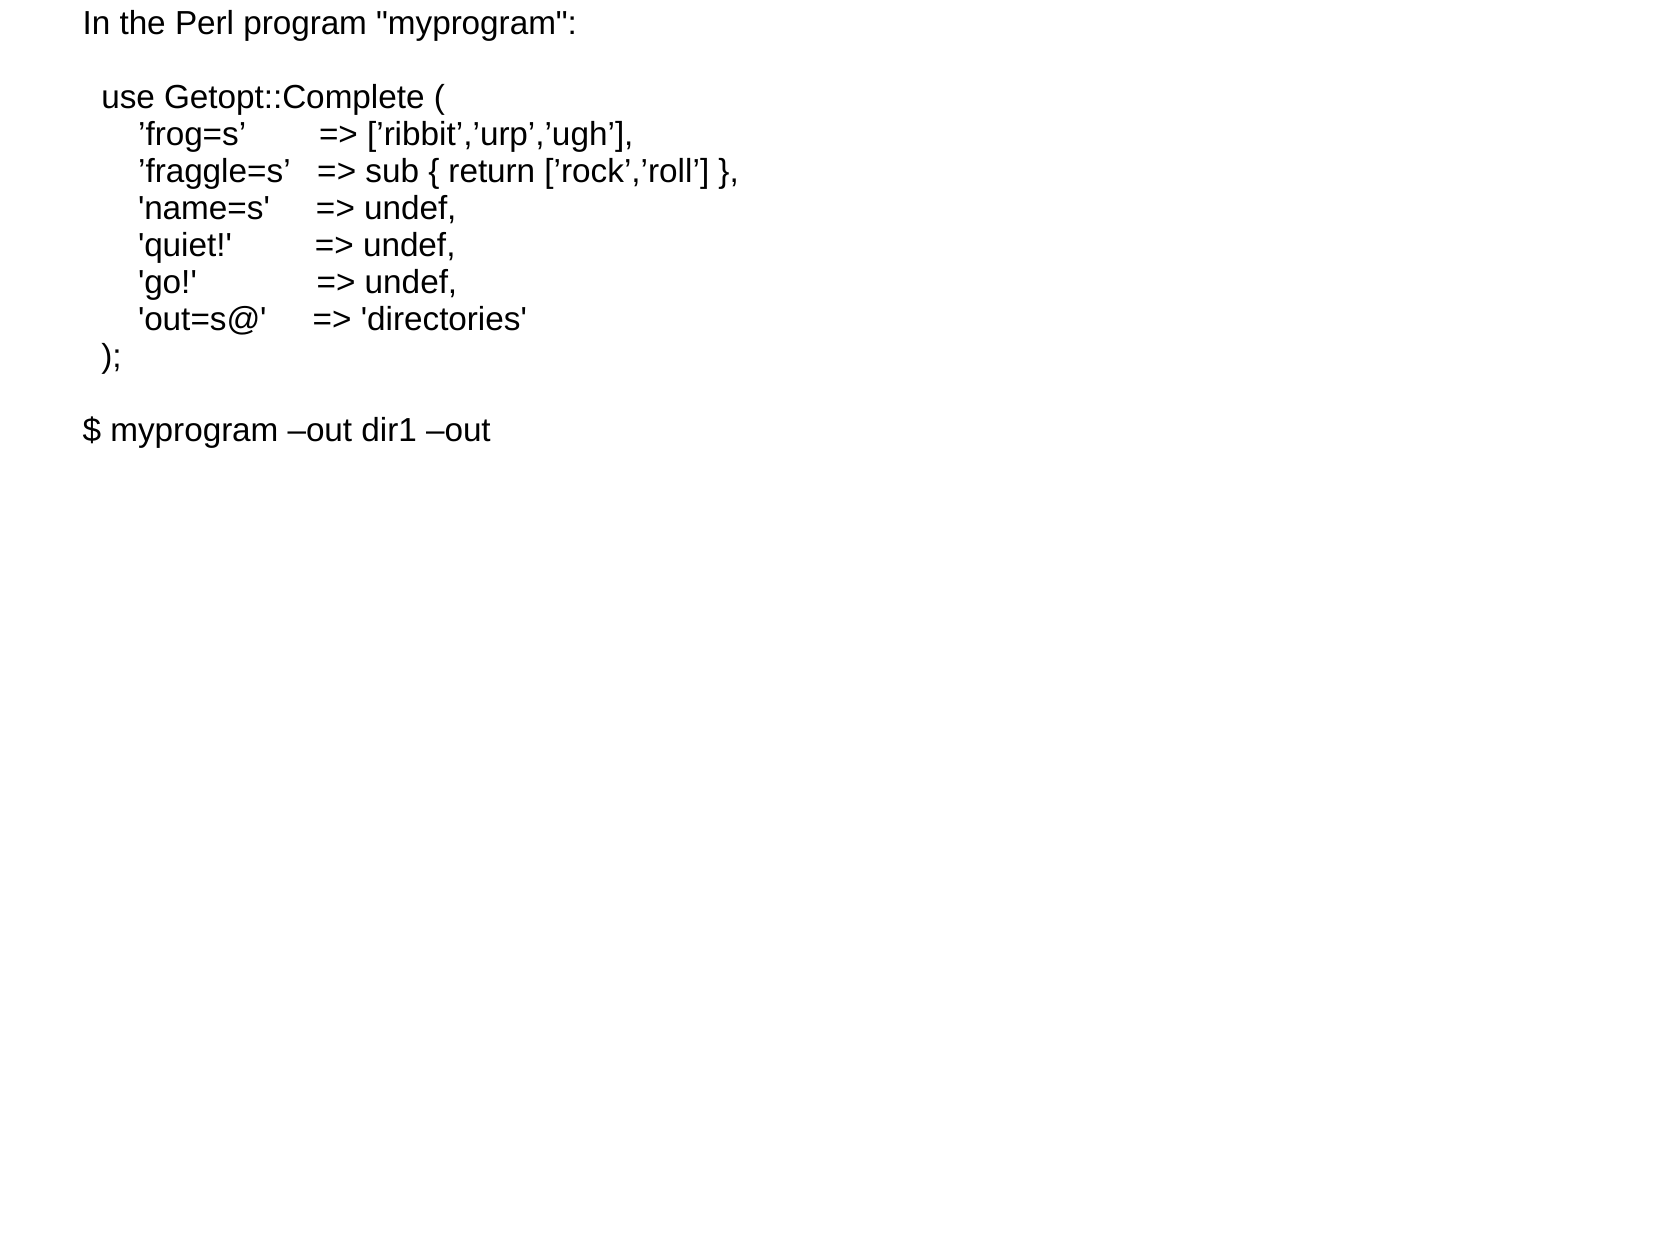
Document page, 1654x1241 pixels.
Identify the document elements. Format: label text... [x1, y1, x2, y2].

subtitle In the Perl program "myprogram": use Getopt::Complete ( ’frog=s’ => [’ribbit’,’urp’,’ugh’], ’fraggle=s’ => sub { return [’rock’,’roll’] }, 'name=s' => undef, 'quiet!' => undef, 'go!' => undef, 'out=s@' => 'directories' ); $ myprogram –out dir1 –out [82, 4, 1571, 1064]
